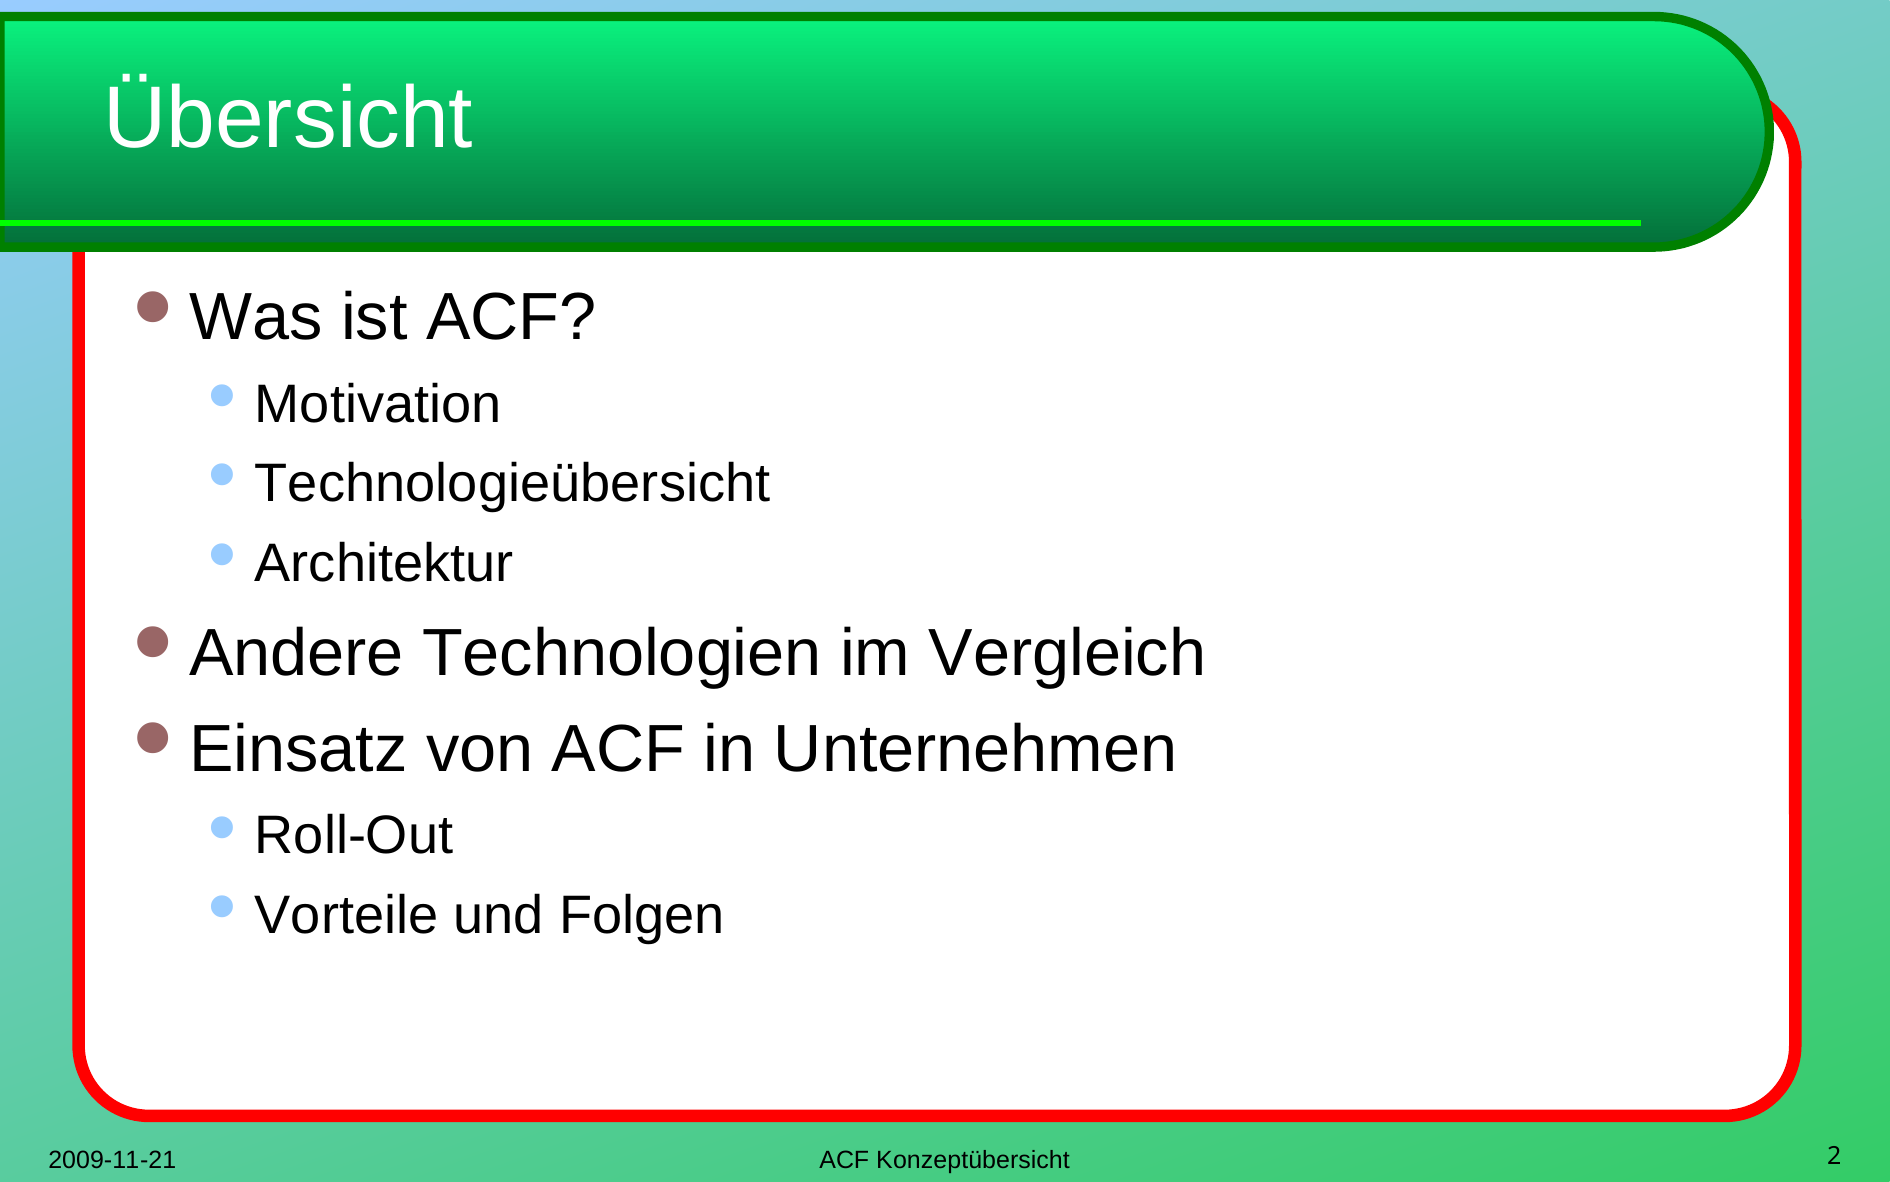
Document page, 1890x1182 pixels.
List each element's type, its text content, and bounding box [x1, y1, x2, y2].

title Übersicht [88, 0, 1749, 226]
list Was ist ACF? Motivation Technologieübersicht Architektur Andere Technologien im Vergleich Einsatz von ACF in Unternehmen Roll-Out Vorteile und Folgen [118, 265, 1721, 1063]
